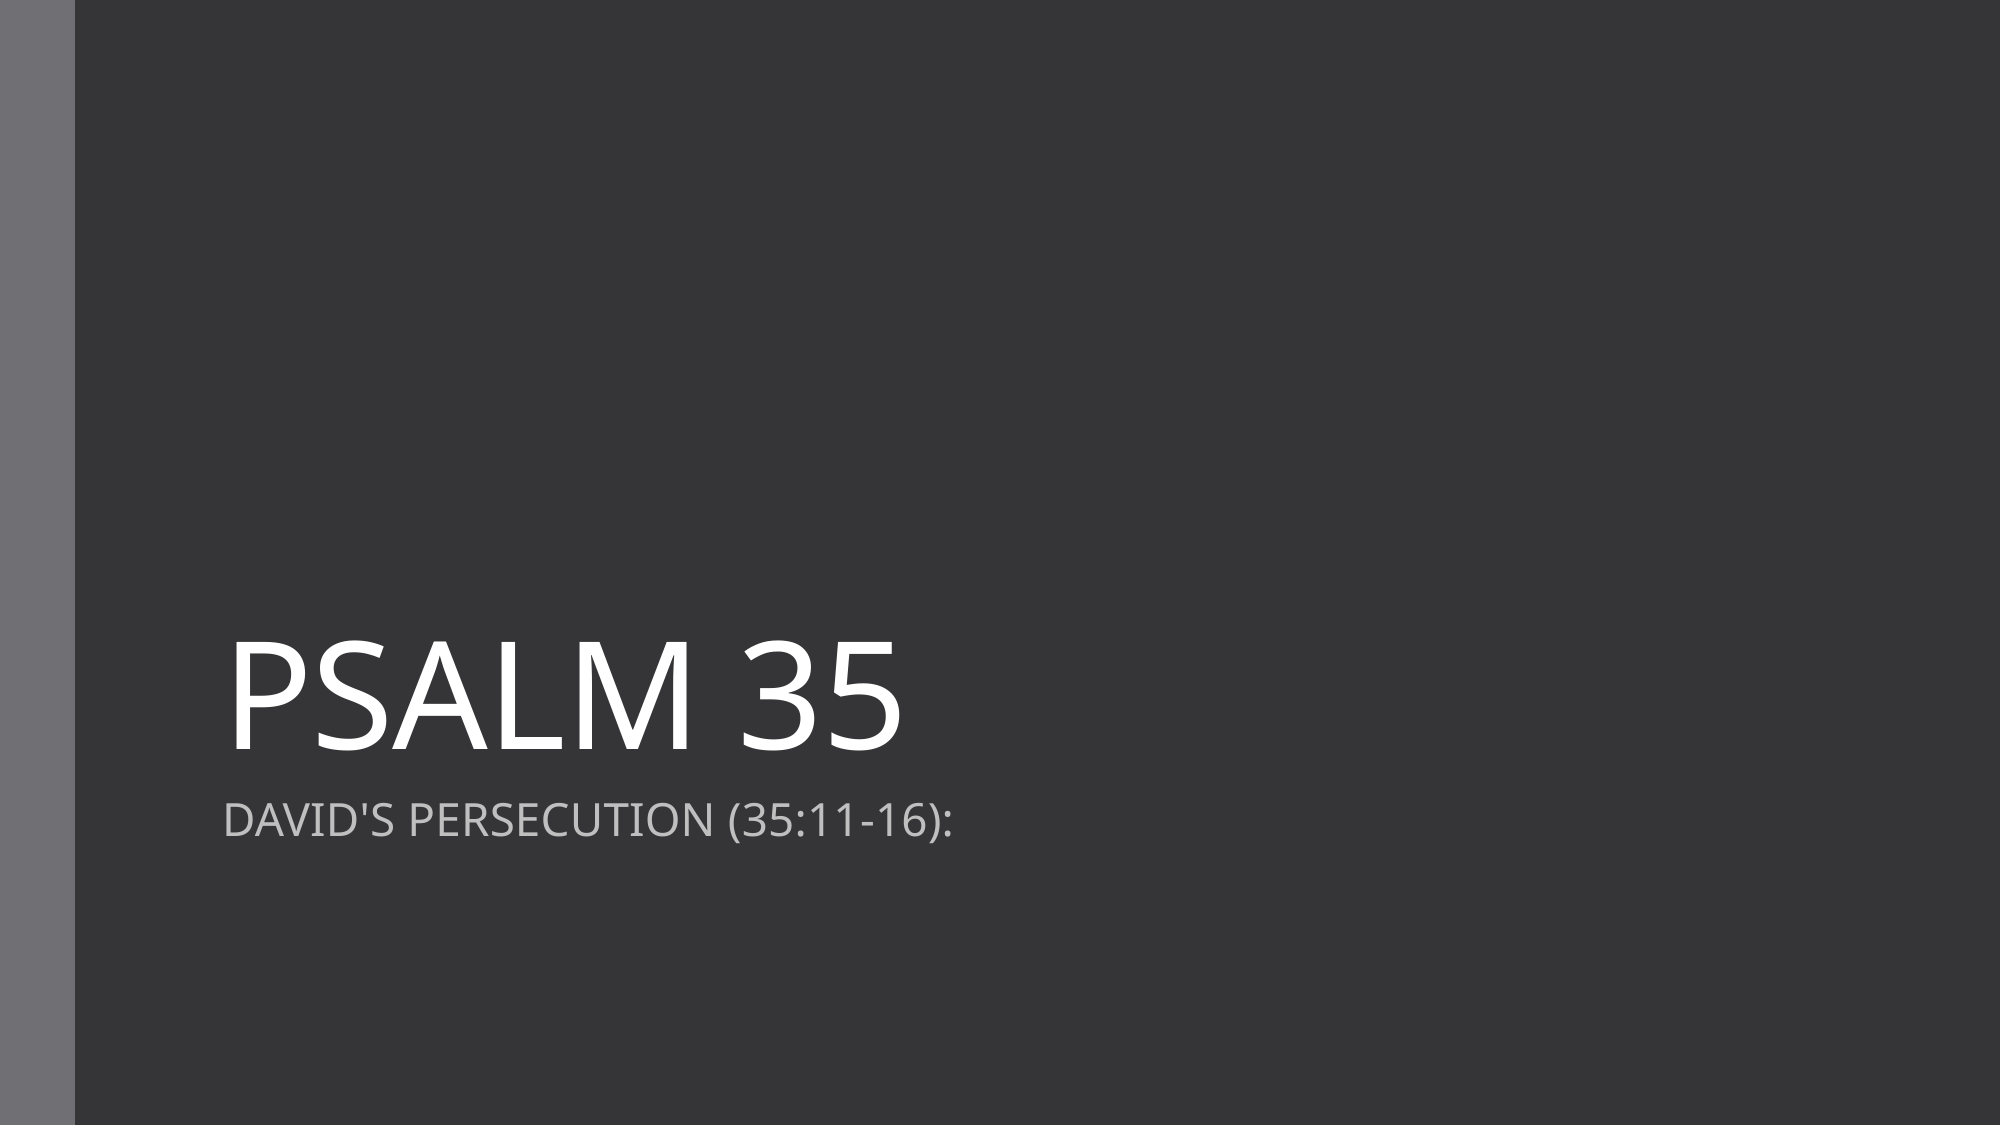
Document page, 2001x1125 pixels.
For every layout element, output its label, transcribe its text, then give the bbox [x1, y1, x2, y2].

subtitle DAVID'S PERSECUTION (35:11-16): [206, 787, 1752, 1066]
title PSALM 35 [206, 124, 1752, 787]
